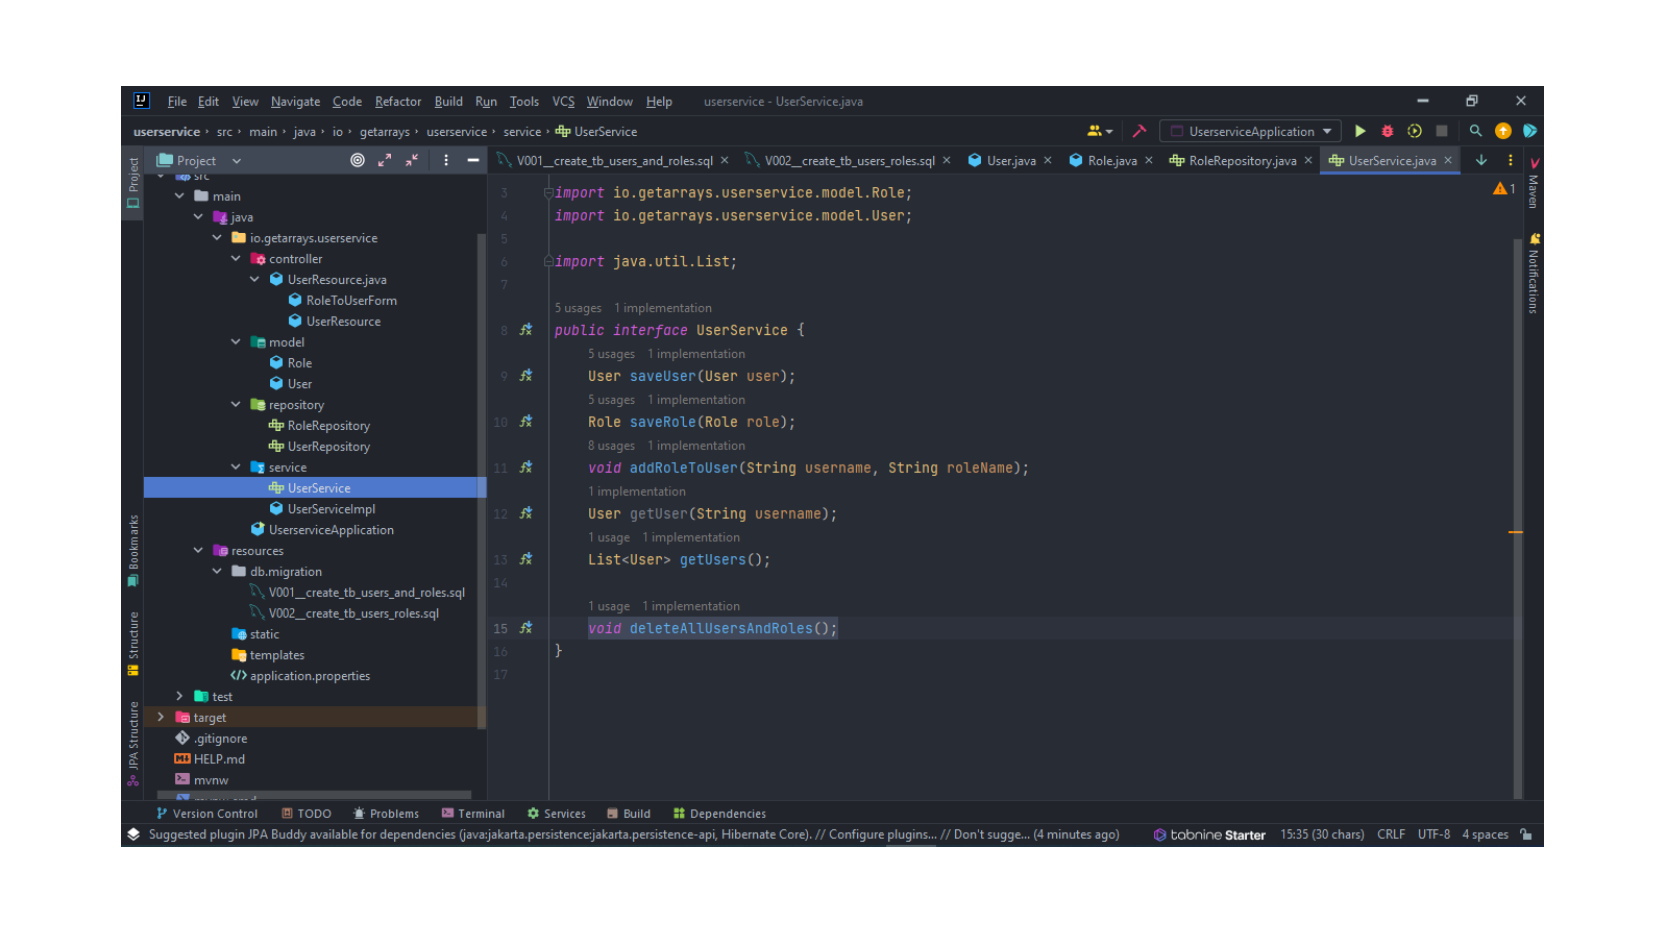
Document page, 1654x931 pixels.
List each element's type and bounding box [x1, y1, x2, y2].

picture [121, 86, 1544, 847]
